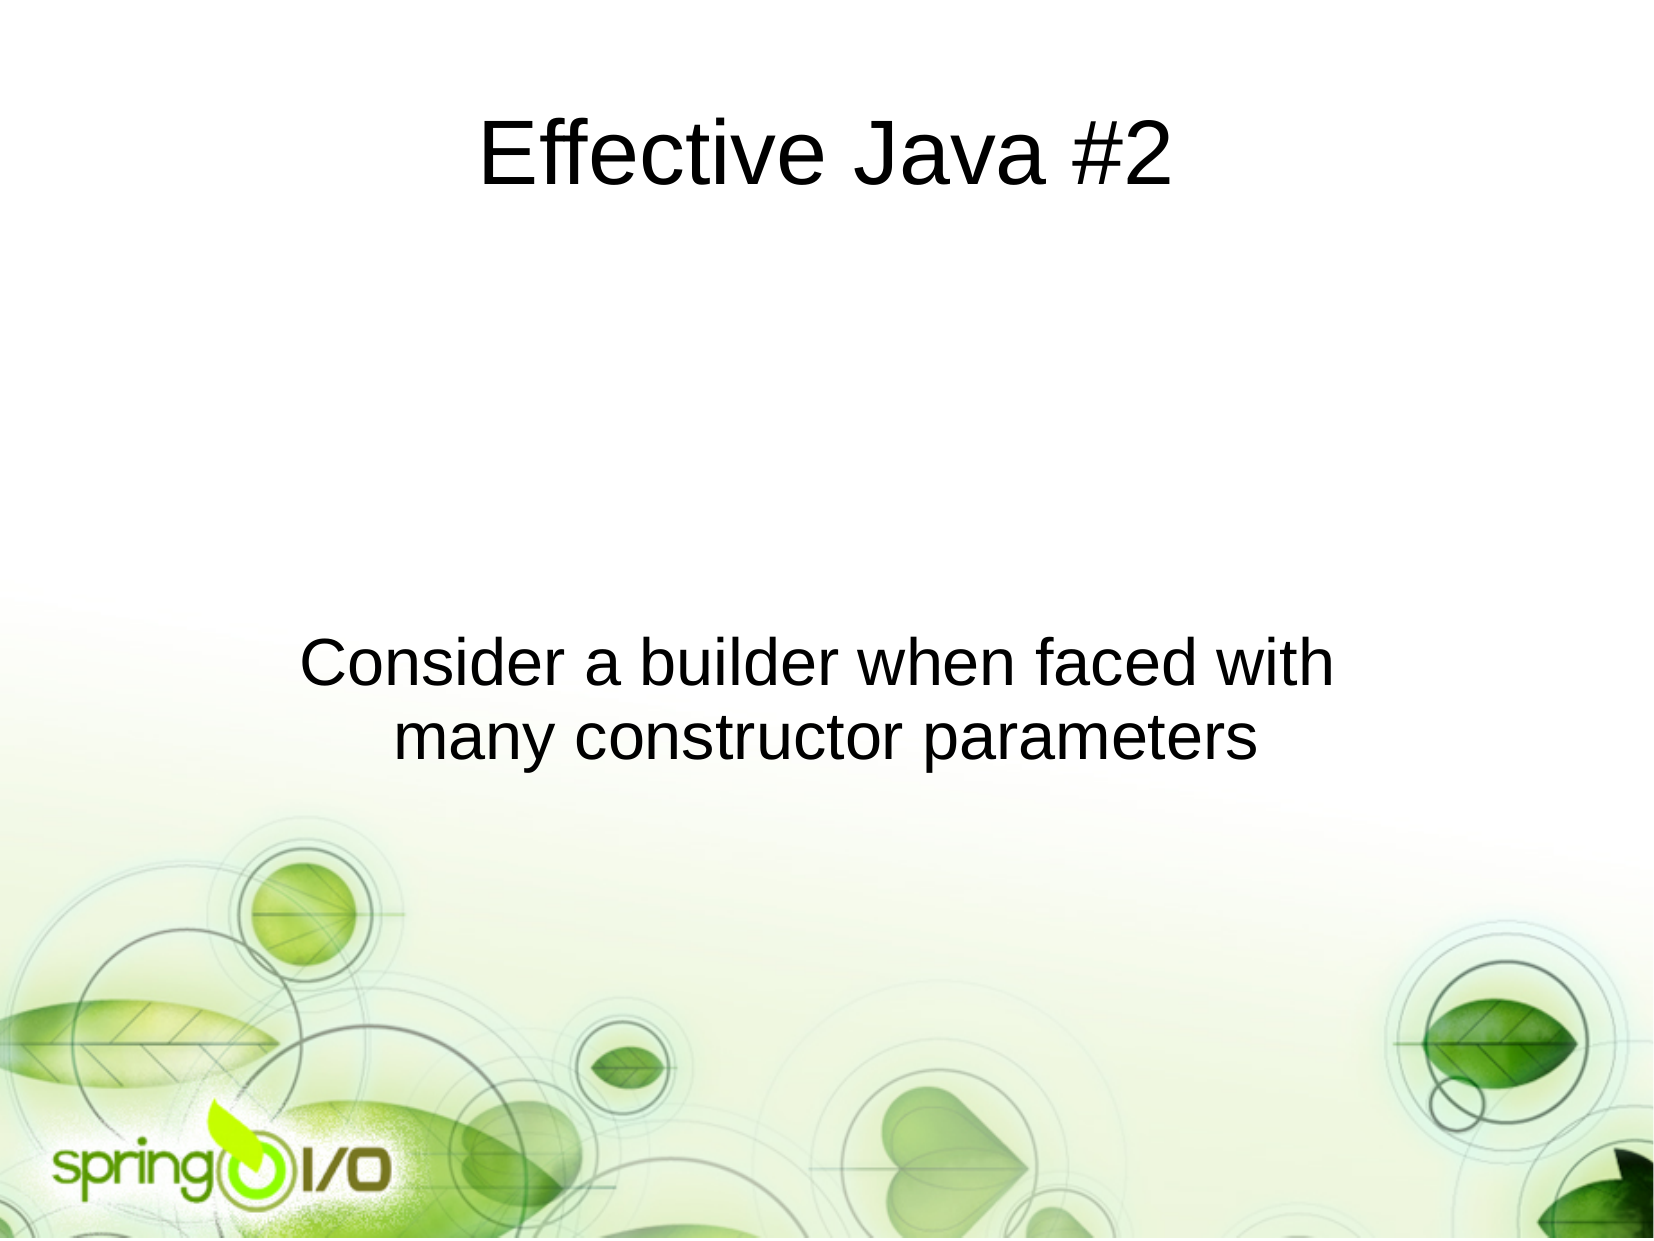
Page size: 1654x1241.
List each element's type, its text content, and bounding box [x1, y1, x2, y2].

picture [0, 0, 1654, 1238]
title Effective Java #2 [82, 56, 1571, 250]
subtitle Consider a builder when faced with many constructor parameters [82, 290, 1571, 1109]
